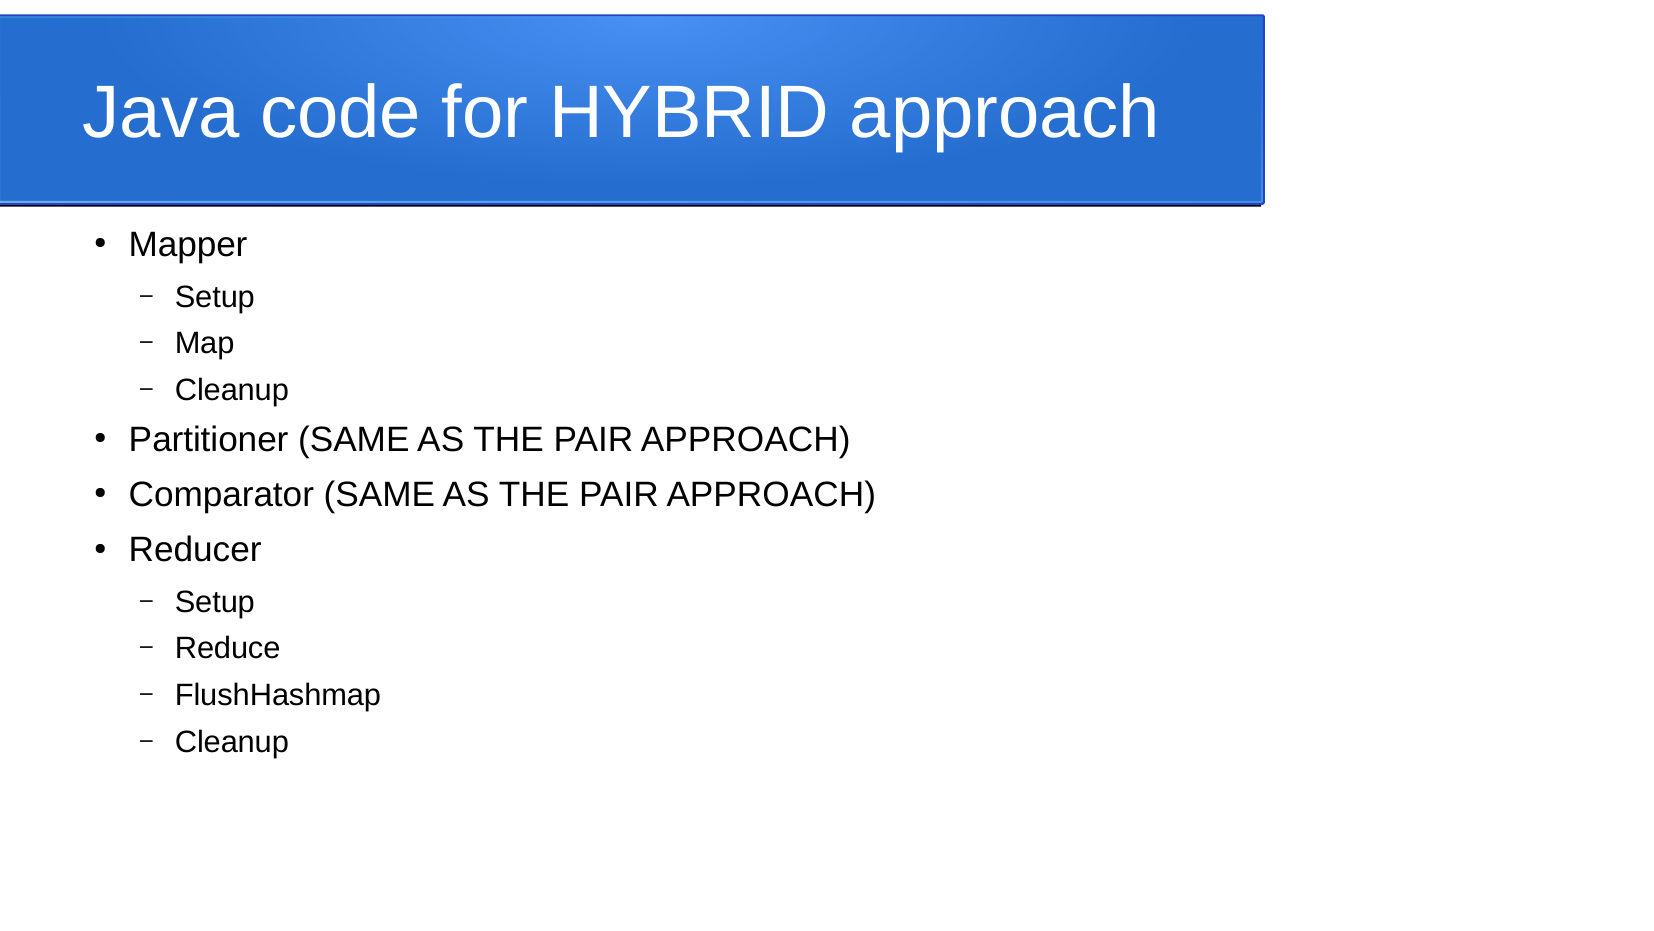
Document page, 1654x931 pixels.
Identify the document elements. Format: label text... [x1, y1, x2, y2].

list Mapper Setup Map Cleanup Partitioner (SAME AS THE PAIR APPROACH) Comparator (SAME AS THE PAIR APPROACH) Reducer Setup Reduce FlushHashmap Cleanup [82, 224, 1571, 764]
title Java code for HYBRID approach [82, 35, 1235, 189]
